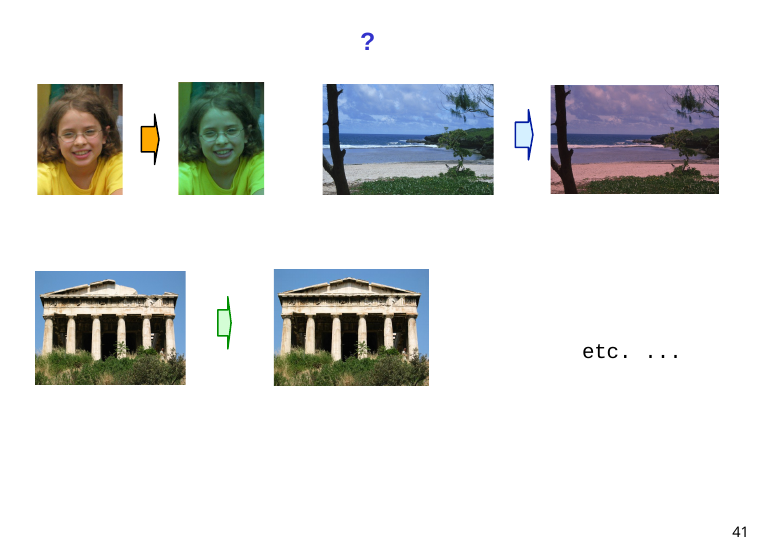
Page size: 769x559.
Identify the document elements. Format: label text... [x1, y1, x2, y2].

text_box [178, 83, 264, 194]
text_box 41 [730, 520, 750, 543]
text_box [37, 84, 123, 195]
text_box ? [357, 23, 378, 58]
text_box etc. ... [580, 335, 685, 365]
text_box [517, 123, 531, 146]
text_box [219, 311, 230, 335]
text_box [274, 270, 429, 386]
text_box [35, 272, 186, 384]
text_box [143, 128, 158, 151]
text_box [323, 84, 494, 194]
text_box [551, 86, 719, 194]
